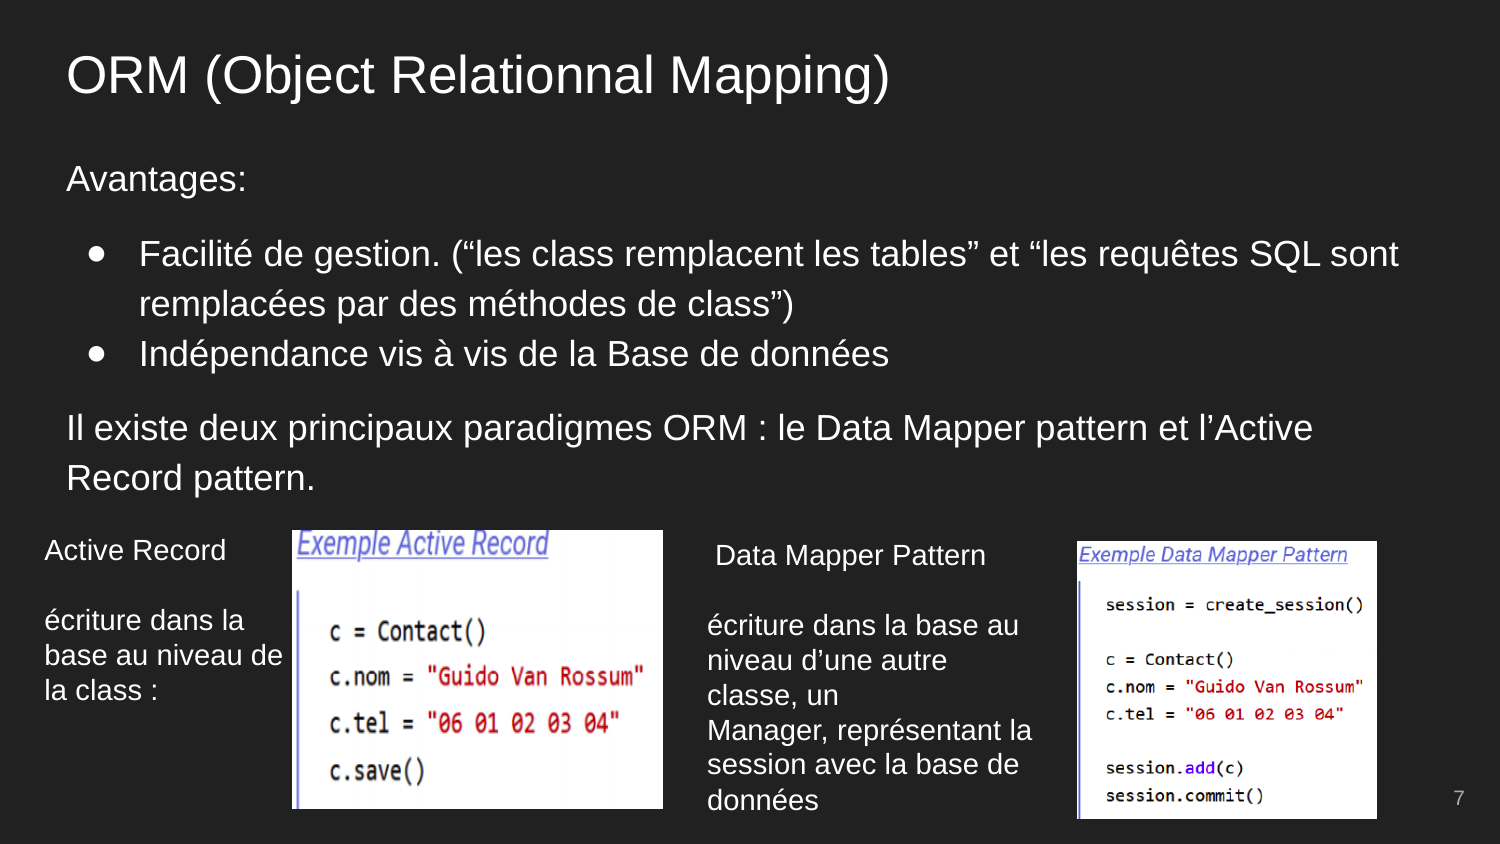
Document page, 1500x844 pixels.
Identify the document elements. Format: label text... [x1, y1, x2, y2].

text_box Active Record écriture dans la base au niveau de la class : [29, 516, 326, 722]
list Avantages: Facilité de gestion. (“les class remplacent les tables” et “les requêtes SQL sont remplacées par des méthodes de class”) Indépendance vis à vis de la Base de données Il existe deux principaux paradigmes ORM : le Data Mapper pattern et l’Active Record pattern. [51, 134, 1449, 517]
text_box Data Mapper Pattern écriture dans la base au niveau d’une autre classe, un Manager, représentant la session avec la base de données [692, 521, 1053, 831]
slide_number <number> [1389, 764, 1480, 830]
title ORM (Object Relationnal Mapping) [51, 25, 1449, 120]
picture [292, 530, 663, 809]
picture [1077, 541, 1377, 819]
